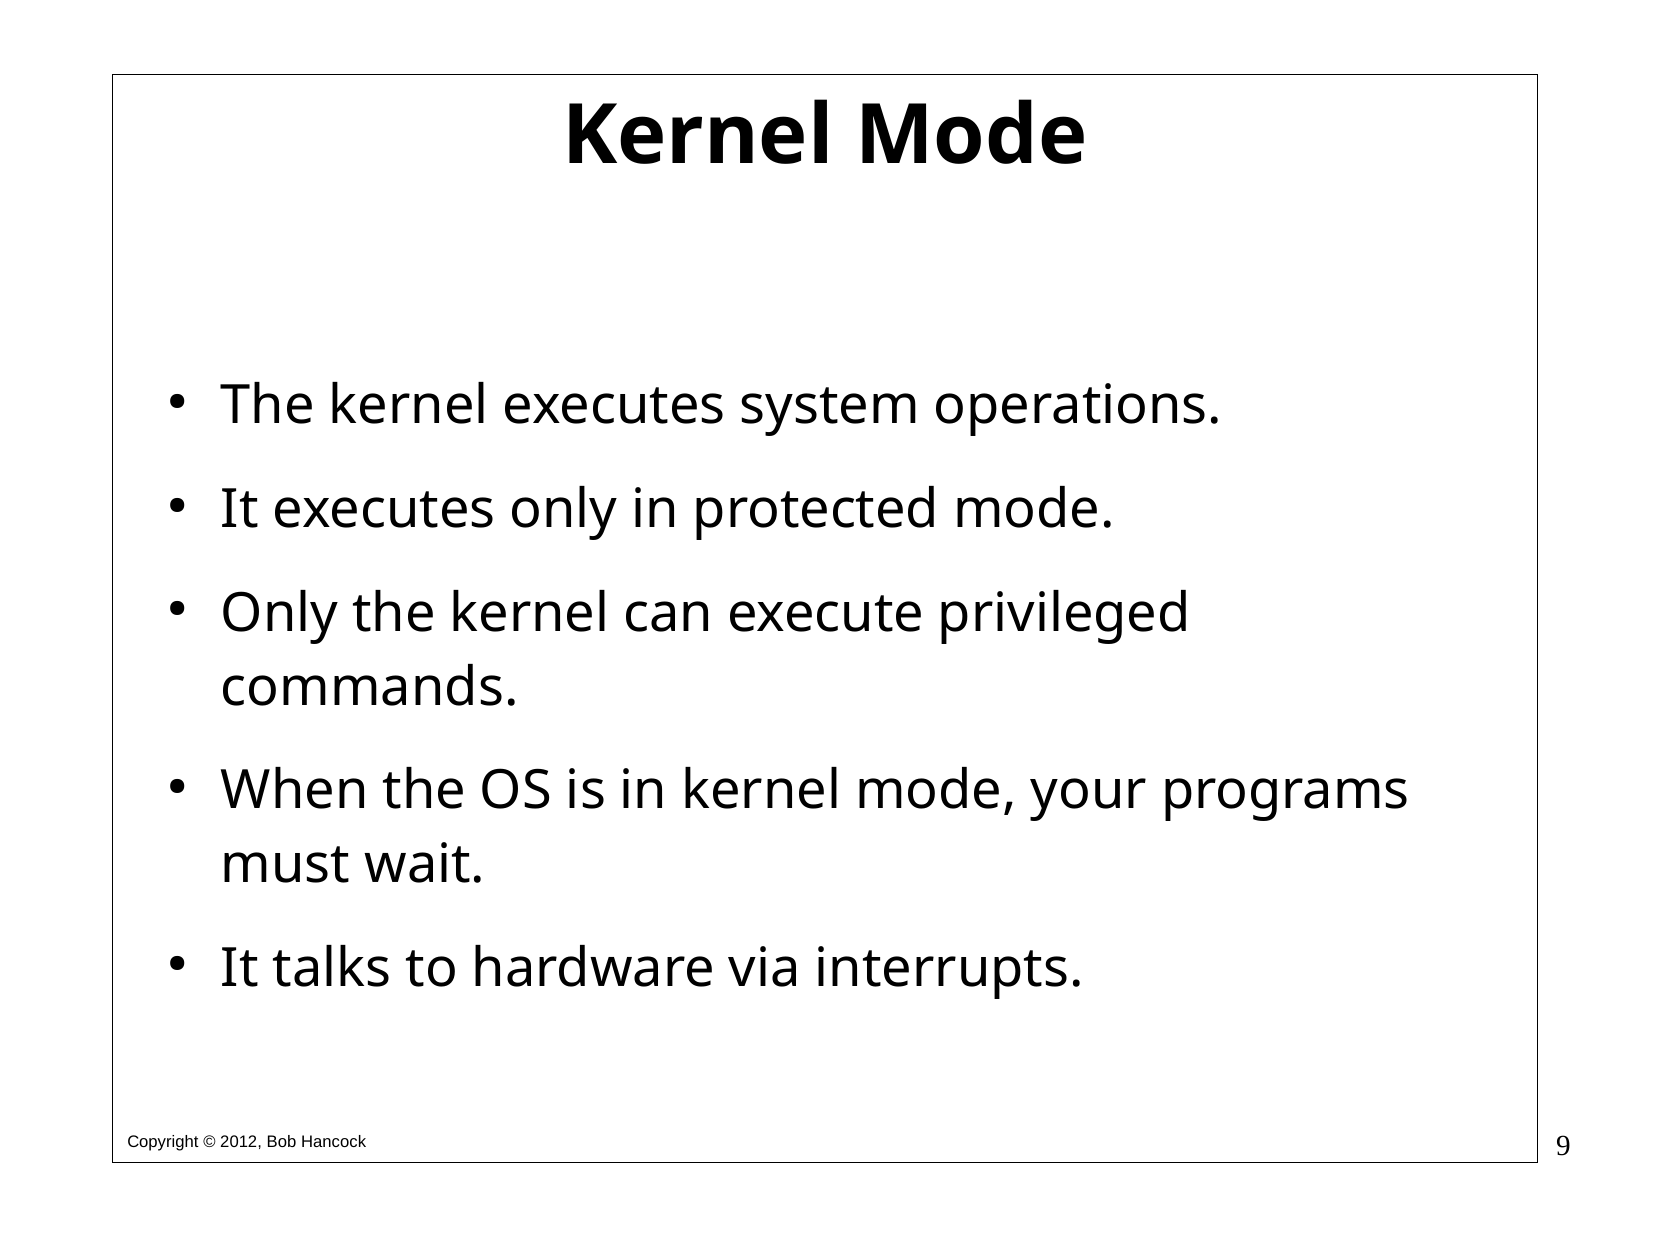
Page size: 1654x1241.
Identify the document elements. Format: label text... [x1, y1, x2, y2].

text_box Copyright © 2012, Bob Hancock [112, 1125, 382, 1159]
list The kernel executes system operations. It executes only in protected mode. Only the kernel can execute privileged commands. When the OS is in kernel mode, your programs must wait. It talks to hardware via interrupts. [150, 262, 1501, 1126]
title Kernel Mode [112, 75, 1538, 188]
